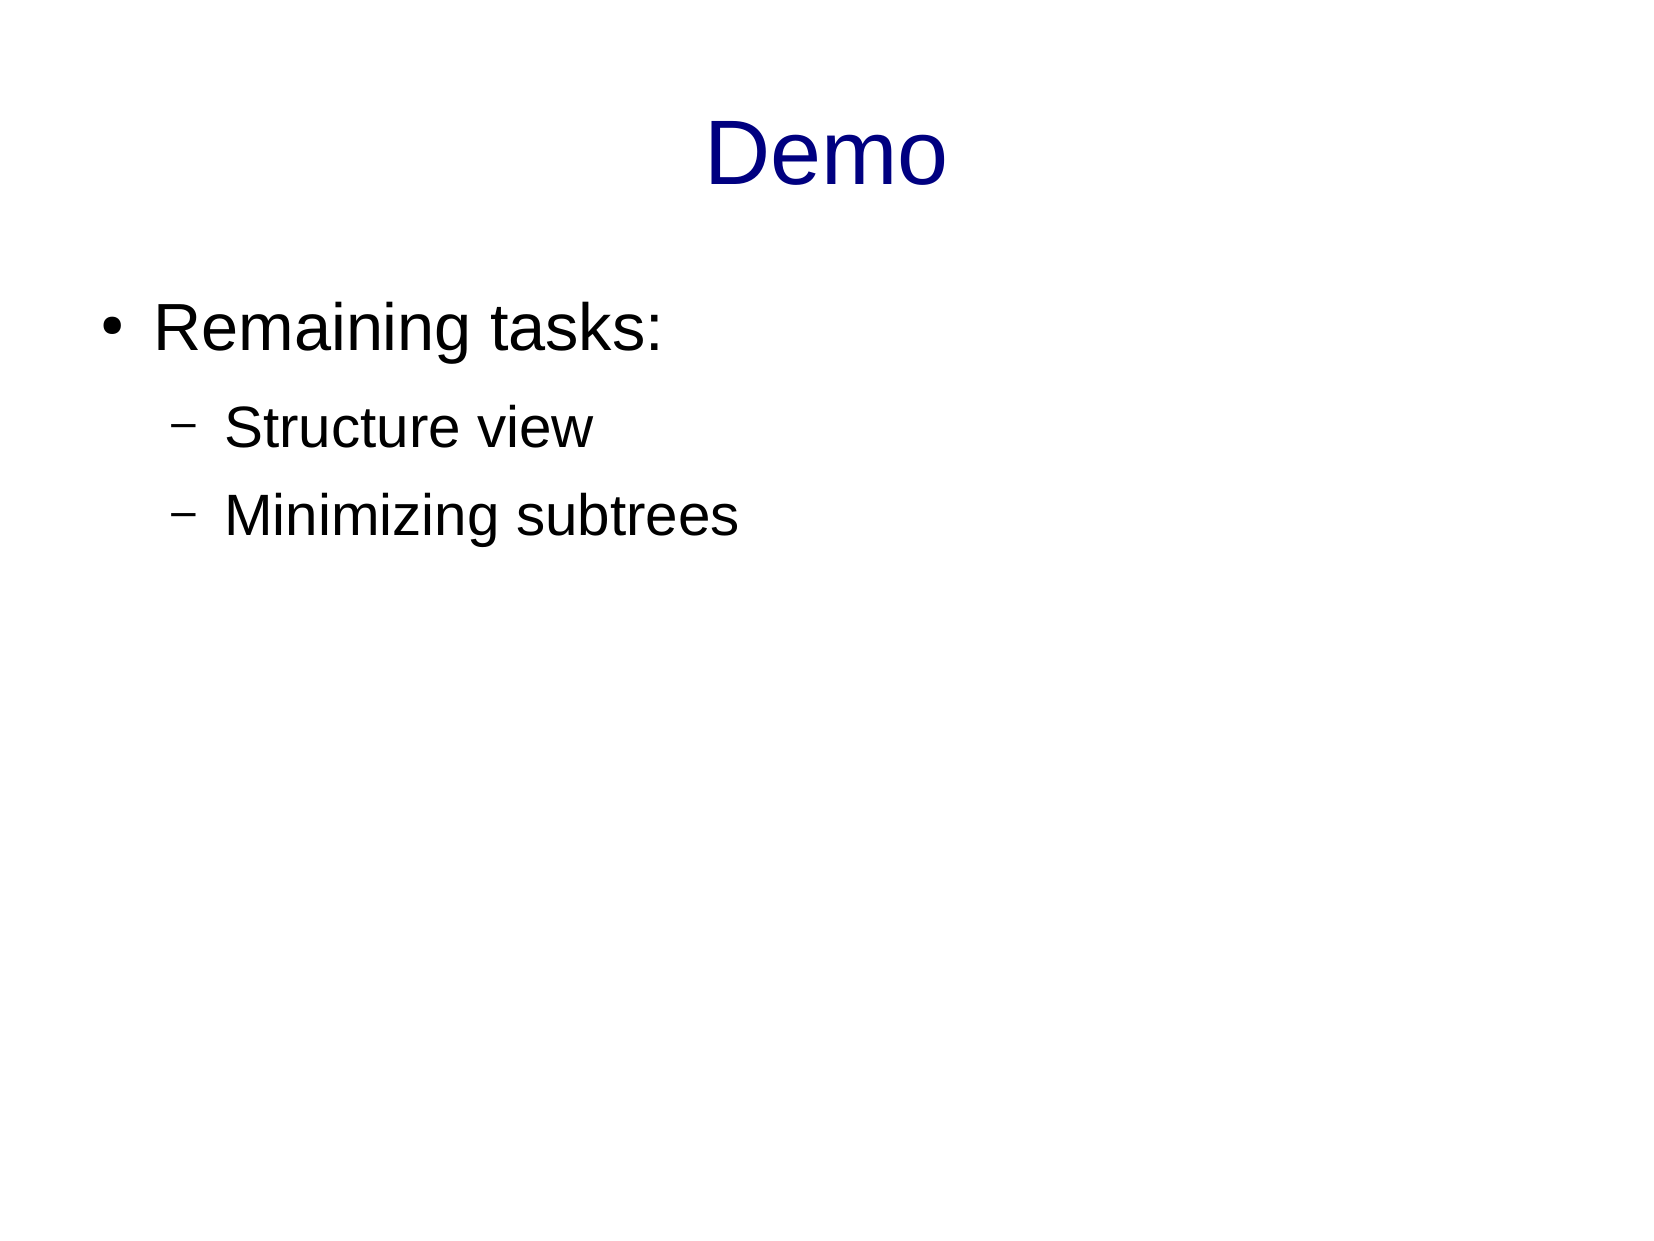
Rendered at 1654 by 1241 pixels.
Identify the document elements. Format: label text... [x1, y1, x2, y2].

list Remaining tasks: Structure view Minimizing subtrees [82, 290, 1571, 1109]
title Demo [82, 49, 1571, 257]
